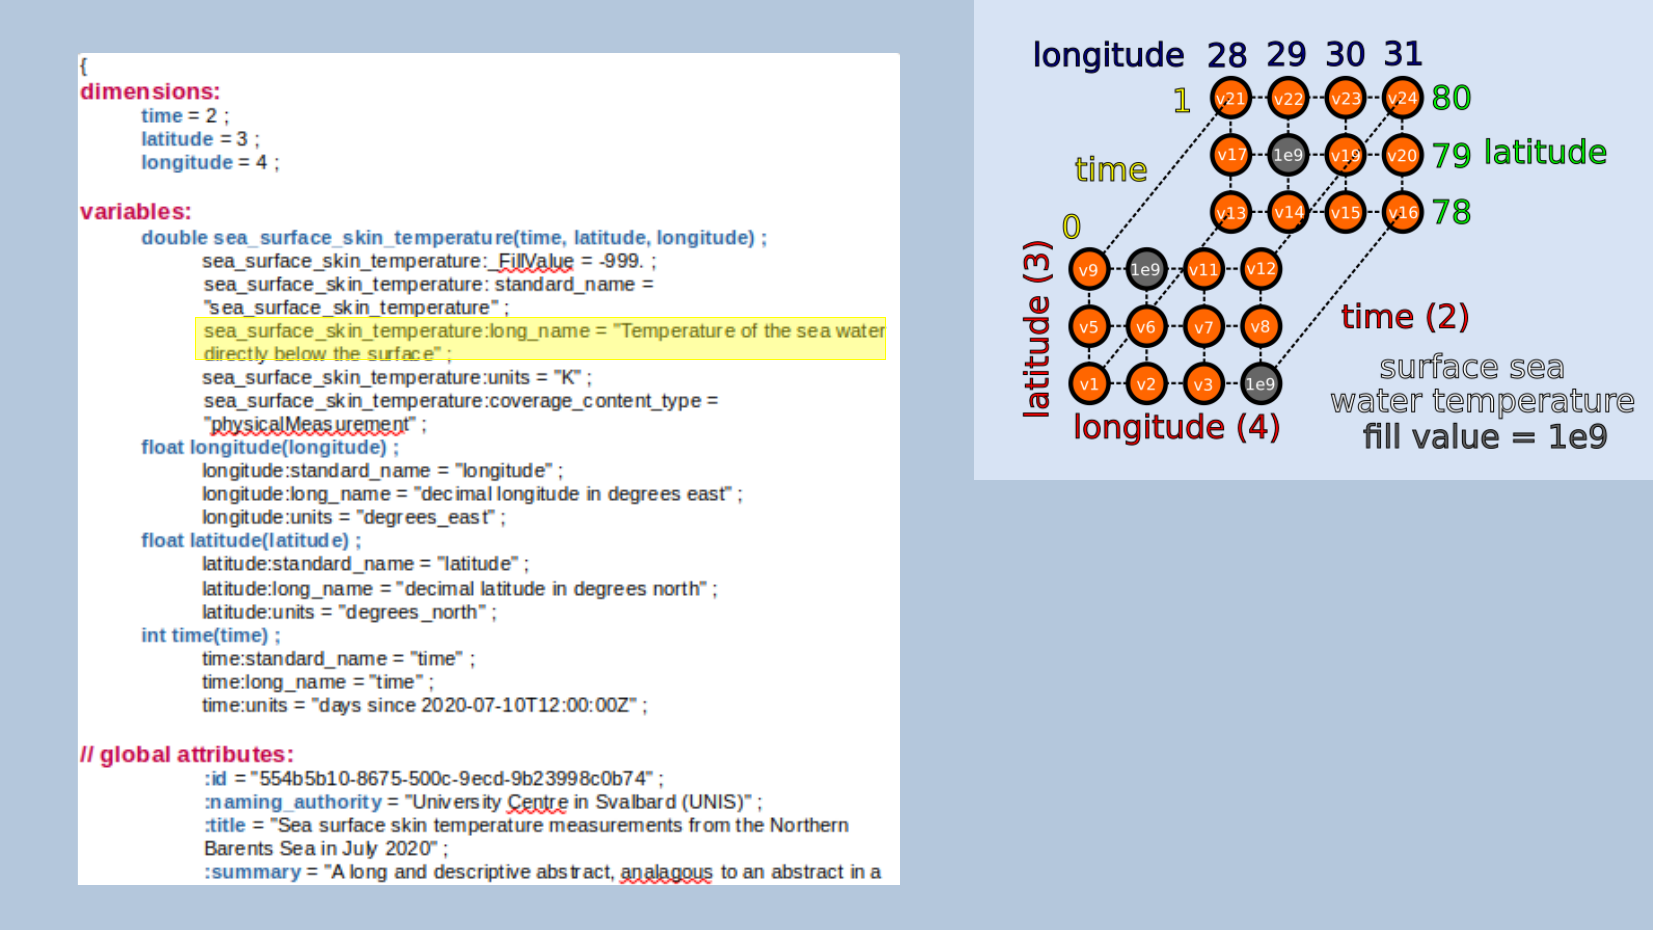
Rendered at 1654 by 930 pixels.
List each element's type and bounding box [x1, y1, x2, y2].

picture [77, 53, 901, 885]
text_box [195, 317, 886, 360]
picture [974, 0, 1653, 480]
